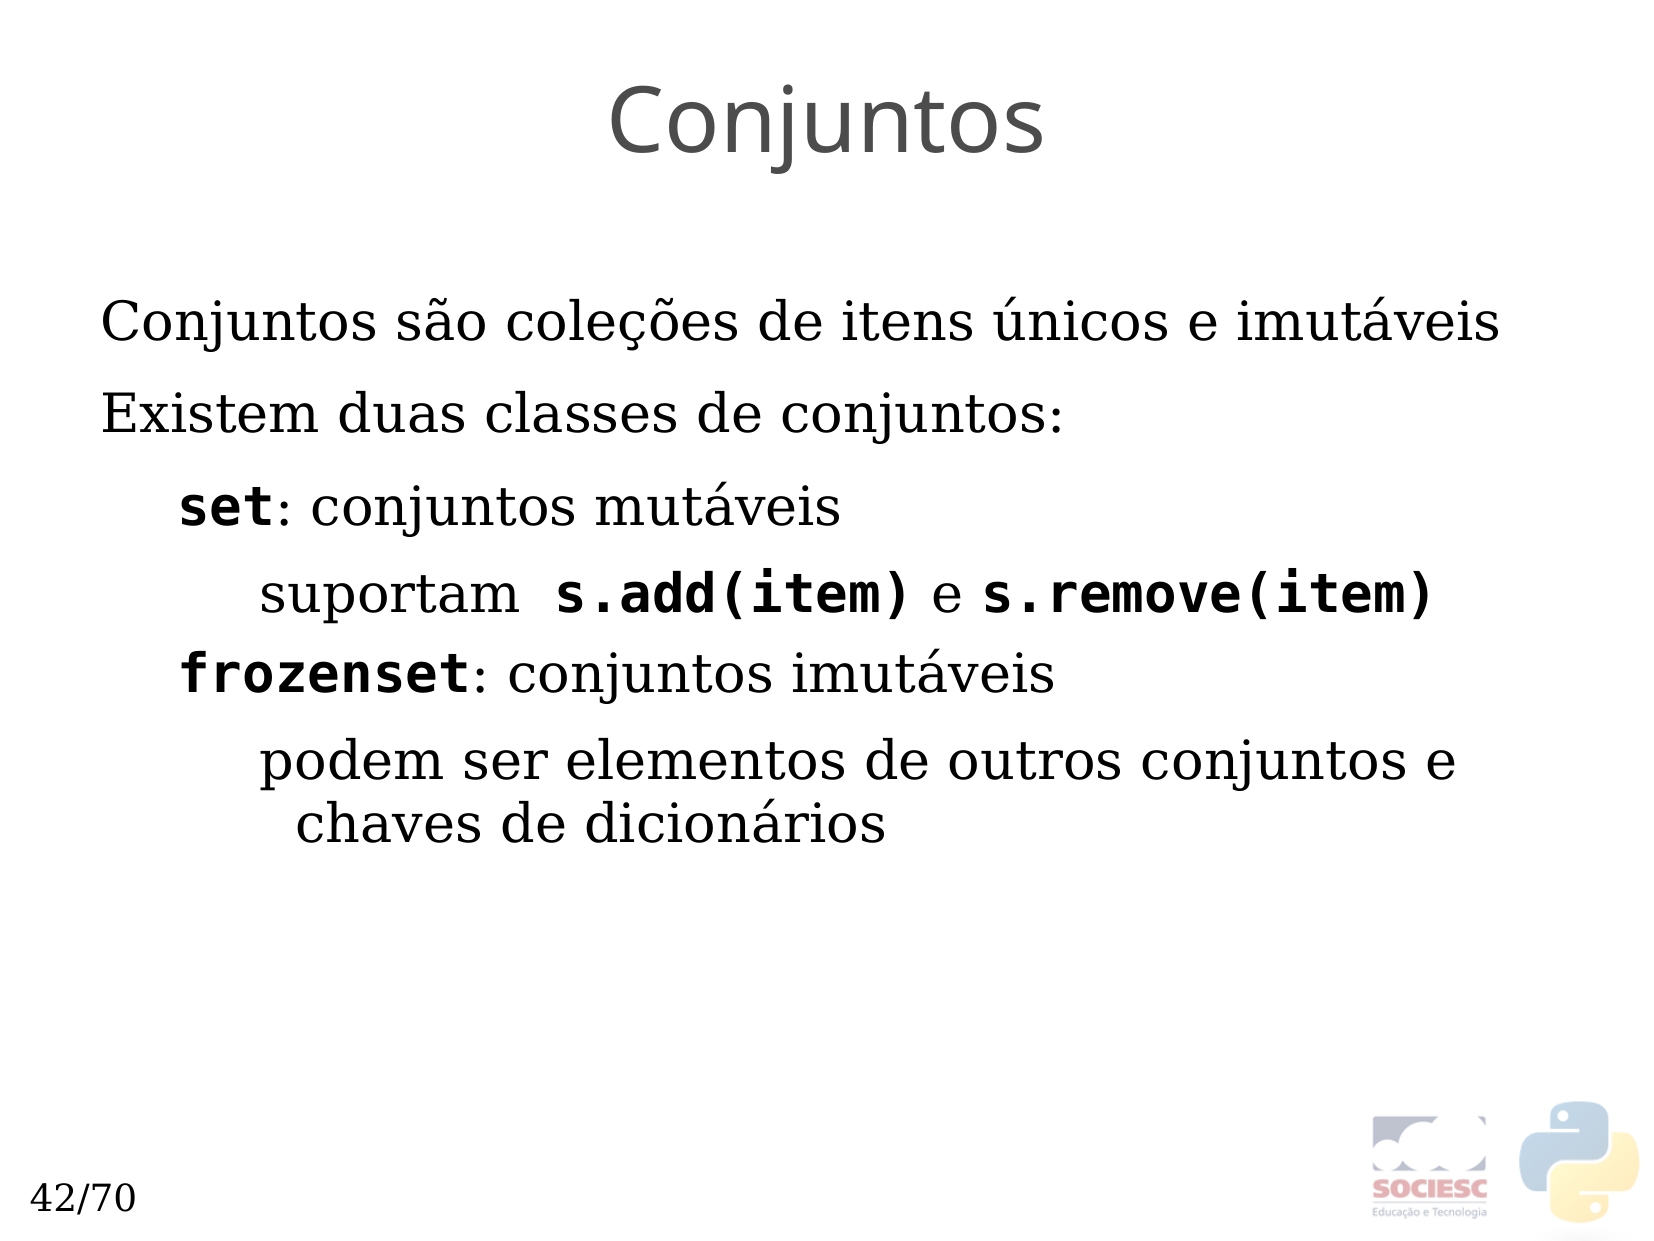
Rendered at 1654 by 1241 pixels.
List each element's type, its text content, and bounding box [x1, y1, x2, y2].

list Conjuntos são coleções de itens únicos e imutáveis Existem duas classes de conjuntos: set: conjuntos mutáveis suportam s.add(item) e s.remove(item) frozenset: conjuntos imutáveis podem ser elementos de outros conjuntos e chaves de dicionários [82, 290, 1571, 1109]
picture [1340, 1084, 1654, 1241]
title Conjuntos [82, 13, 1571, 222]
